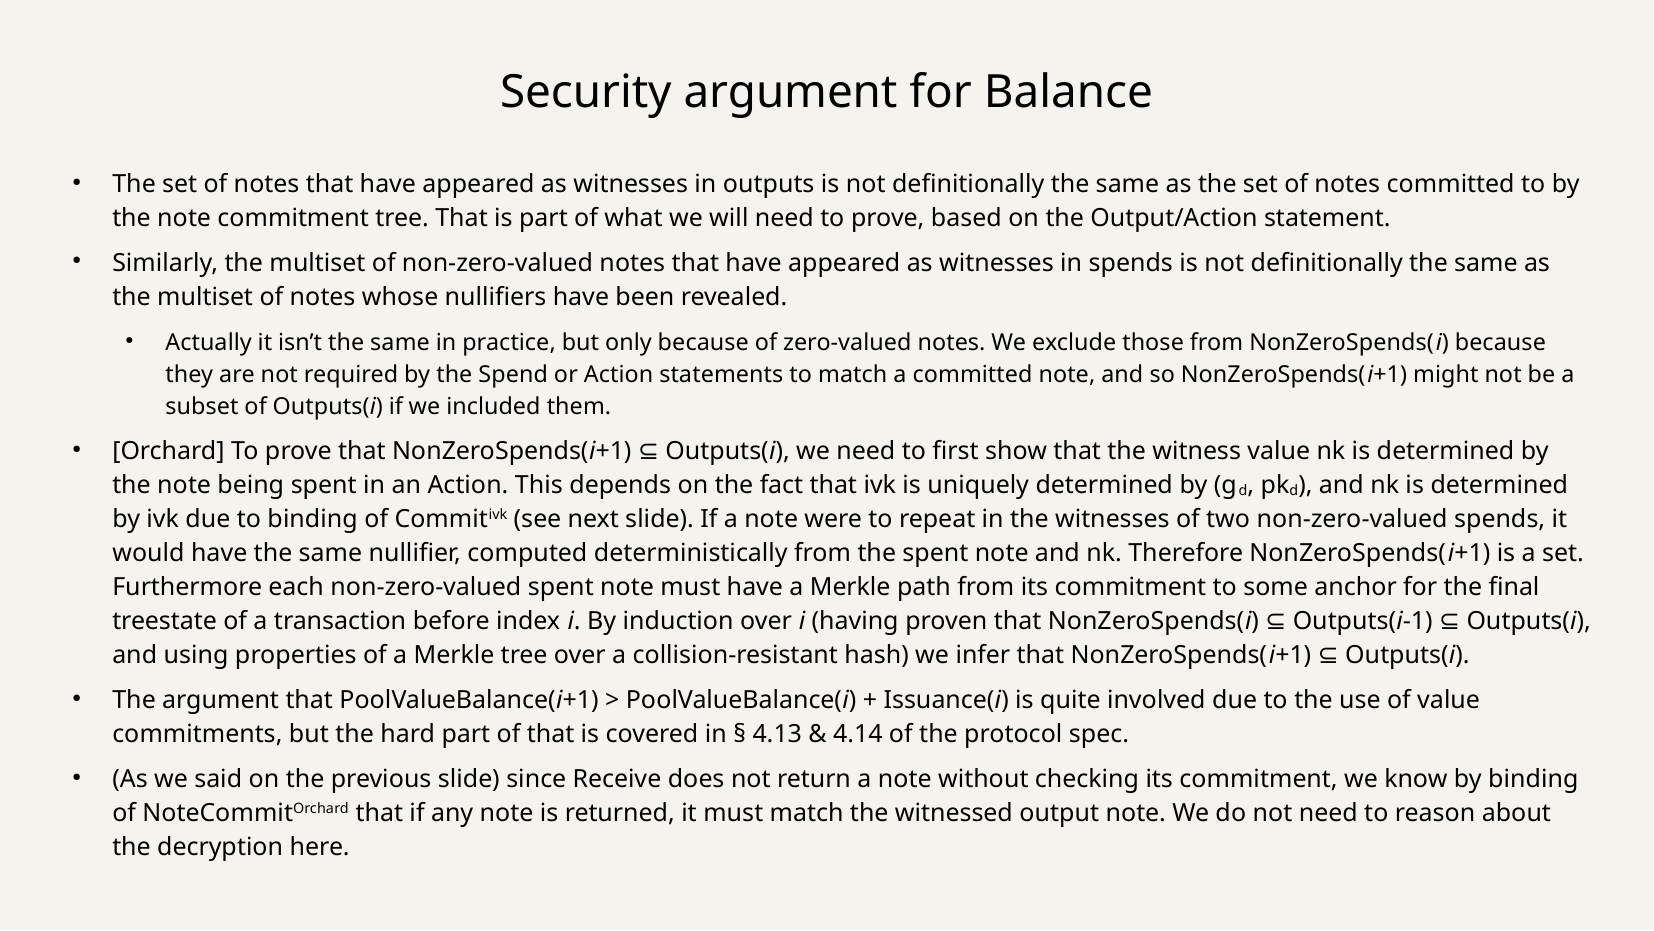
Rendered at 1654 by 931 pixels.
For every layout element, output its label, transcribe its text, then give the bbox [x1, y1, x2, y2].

title Security argument for Balance [82, 37, 1571, 142]
list The set of notes that have appeared as witnesses in outputs is not definitionally the same as the set of notes committed to by the note commitment tree. That is part of what we will need to prove, based on the Output/Action statement. Similarly, the multiset of non-zero-valued notes that have appeared as witnesses in spends is not definitionally the same as the multiset of notes whose nullifiers have been revealed. Actually it isn’t the same in practice, but only because of zero-valued notes. We exclude those from NonZeroSpends(i) because they are not required by the Spend or Action statements to match a committed note, and so NonZeroSpends(i+1) might not be a subset of Outputs(i) if we included them. [Orchard] To prove that NonZeroSpends(i+1) ⊆ Outputs(i), we need to first show that the witness value nk is determined by the note being spent in an Action. This depends on the fact that ivk is uniquely determined by (gd, pkd), and nk is determined by ivk due to binding of Commitivk (see next slide). If a note were to repeat in the witnesses of two non-zero-valued spends, it would have the same nullifier, computed deterministically from the spent note and nk. Therefore NonZeroSpends(i+1) is a set. Furthermore each non-zero-valued spent note must have a Merkle path from its commitment to some anchor for the final treestate of a transaction before index i. By induction over i (having proven that NonZeroSpends(i) ⊆ Outputs(i-1) ⊆ Outputs(i), and using properties of a Merkle tree over a collision-resistant hash) we infer that NonZeroSpends(i+1) ⊆ Outputs(i). The argument that PoolValueBalance(i+1) > PoolValueBalance(i) + Issuance(i) is quite involved due to the use of value commitments, but the hard part of that is covered in § 4.13 & 4.14 of the protocol spec. (As we said on the previous slide) since Receive does not return a note without checking its commitment, we know by binding of NoteCommitOrchard that if any note is returned, it must match the witnessed output note. We do not need to reason about the decryption here. [59, 165, 1595, 875]
